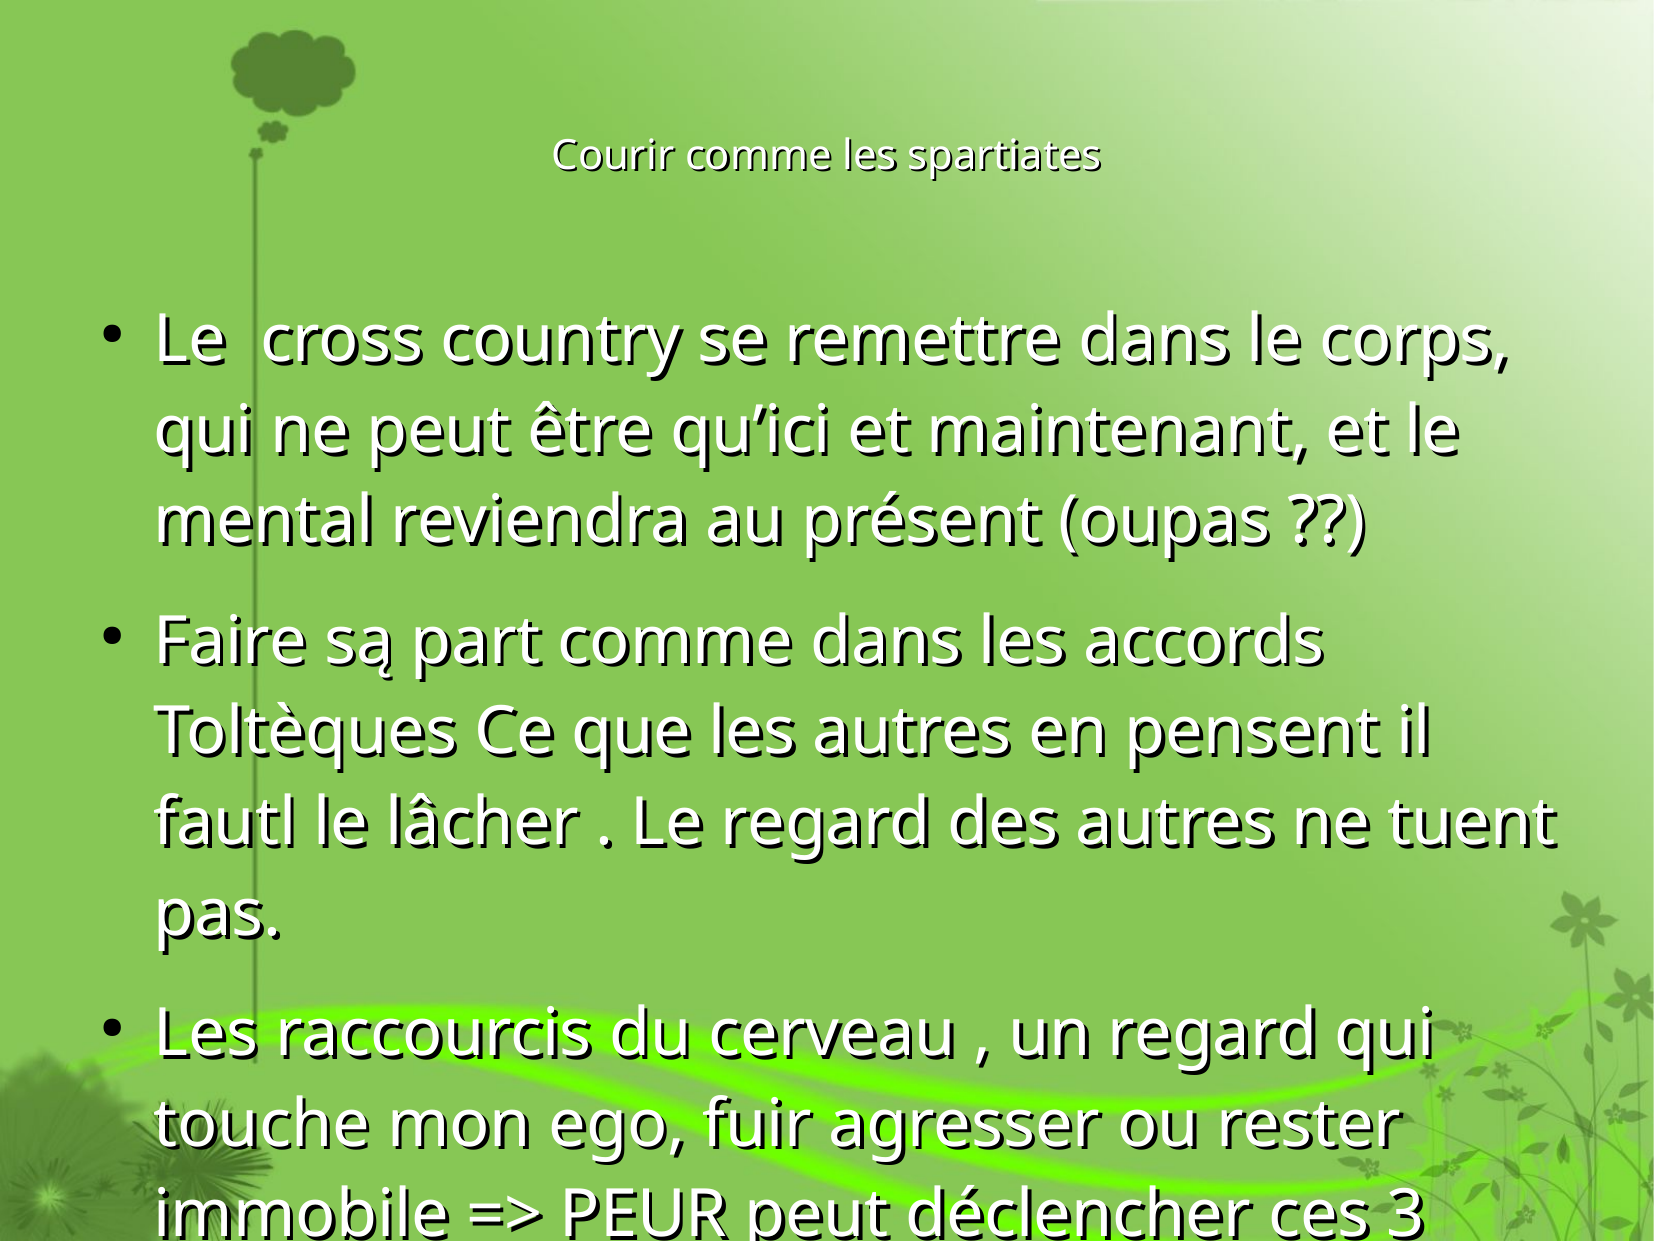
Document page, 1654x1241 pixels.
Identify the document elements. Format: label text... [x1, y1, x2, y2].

picture [760, 1209, 775, 1232]
picture [0, 0, 1654, 1241]
title Courir comme les spartiates [82, 49, 1571, 257]
list Le cross country se remettre dans le corps, qui ne peut être qu’ici et maintenant, et le mental reviendra au présent (oupas ??) Faire są part comme dans les accords Toltèques Ce que les autres en pensent il fautl le lâcher . Le regard des autres ne tuent pas. Les raccourcis du cerveau , un regard qui touche mon ego, fuir agresser ou rester immobile => PEUR peut déclencher ces 3 réactions [82, 290, 1571, 1095]
picture [800, 1208, 813, 1215]
picture [919, 1208, 935, 1232]
picture [1048, 1208, 1061, 1215]
picture [759, 1235, 769, 1241]
picture [1200, 1208, 1213, 1215]
picture [1314, 1208, 1328, 1215]
picture [961, 1208, 974, 1215]
picture [426, 1208, 439, 1215]
picture [309, 1209, 326, 1232]
picture [351, 1209, 367, 1232]
